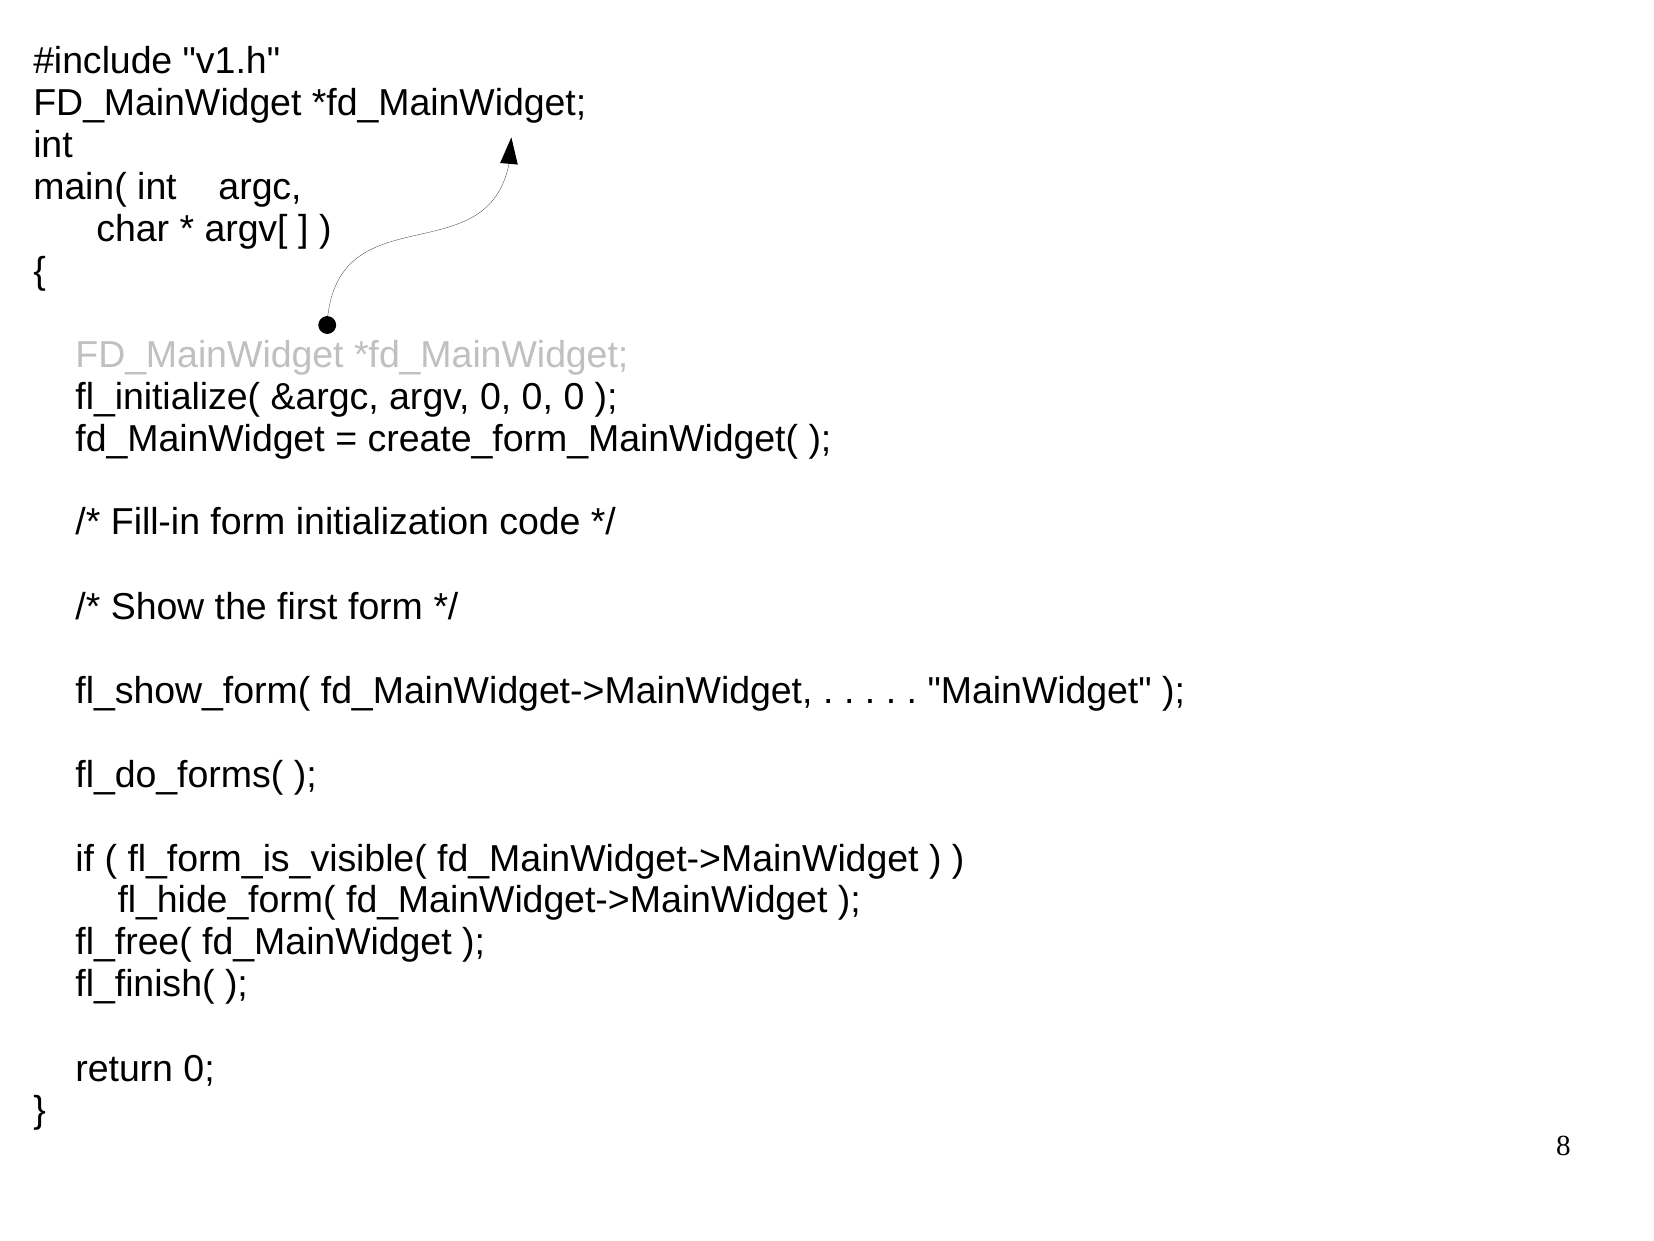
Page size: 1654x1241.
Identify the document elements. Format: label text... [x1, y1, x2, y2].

text_box #include "v1.h" FD_MainWidget *fd_MainWidget; int main( int argc, char * argv[ ] ) { FD_MainWidget *fd_MainWidget; fl_initialize( &argc, argv, 0, 0, 0 ); fd_MainWidget = create_form_MainWidget( ); /* Fill-in form initialization code */ /* Show the first form */ fl_show_form( fd_MainWidget->MainWidget, . . . . . "MainWidget" ); fl_do_forms( ); if ( fl_form_is_visible( fd_MainWidget->MainWidget ) ) fl_hide_form( fd_MainWidget->MainWidget ); fl_free( fd_MainWidget ); fl_finish( ); return 0; } [18, 31, 1654, 1181]
